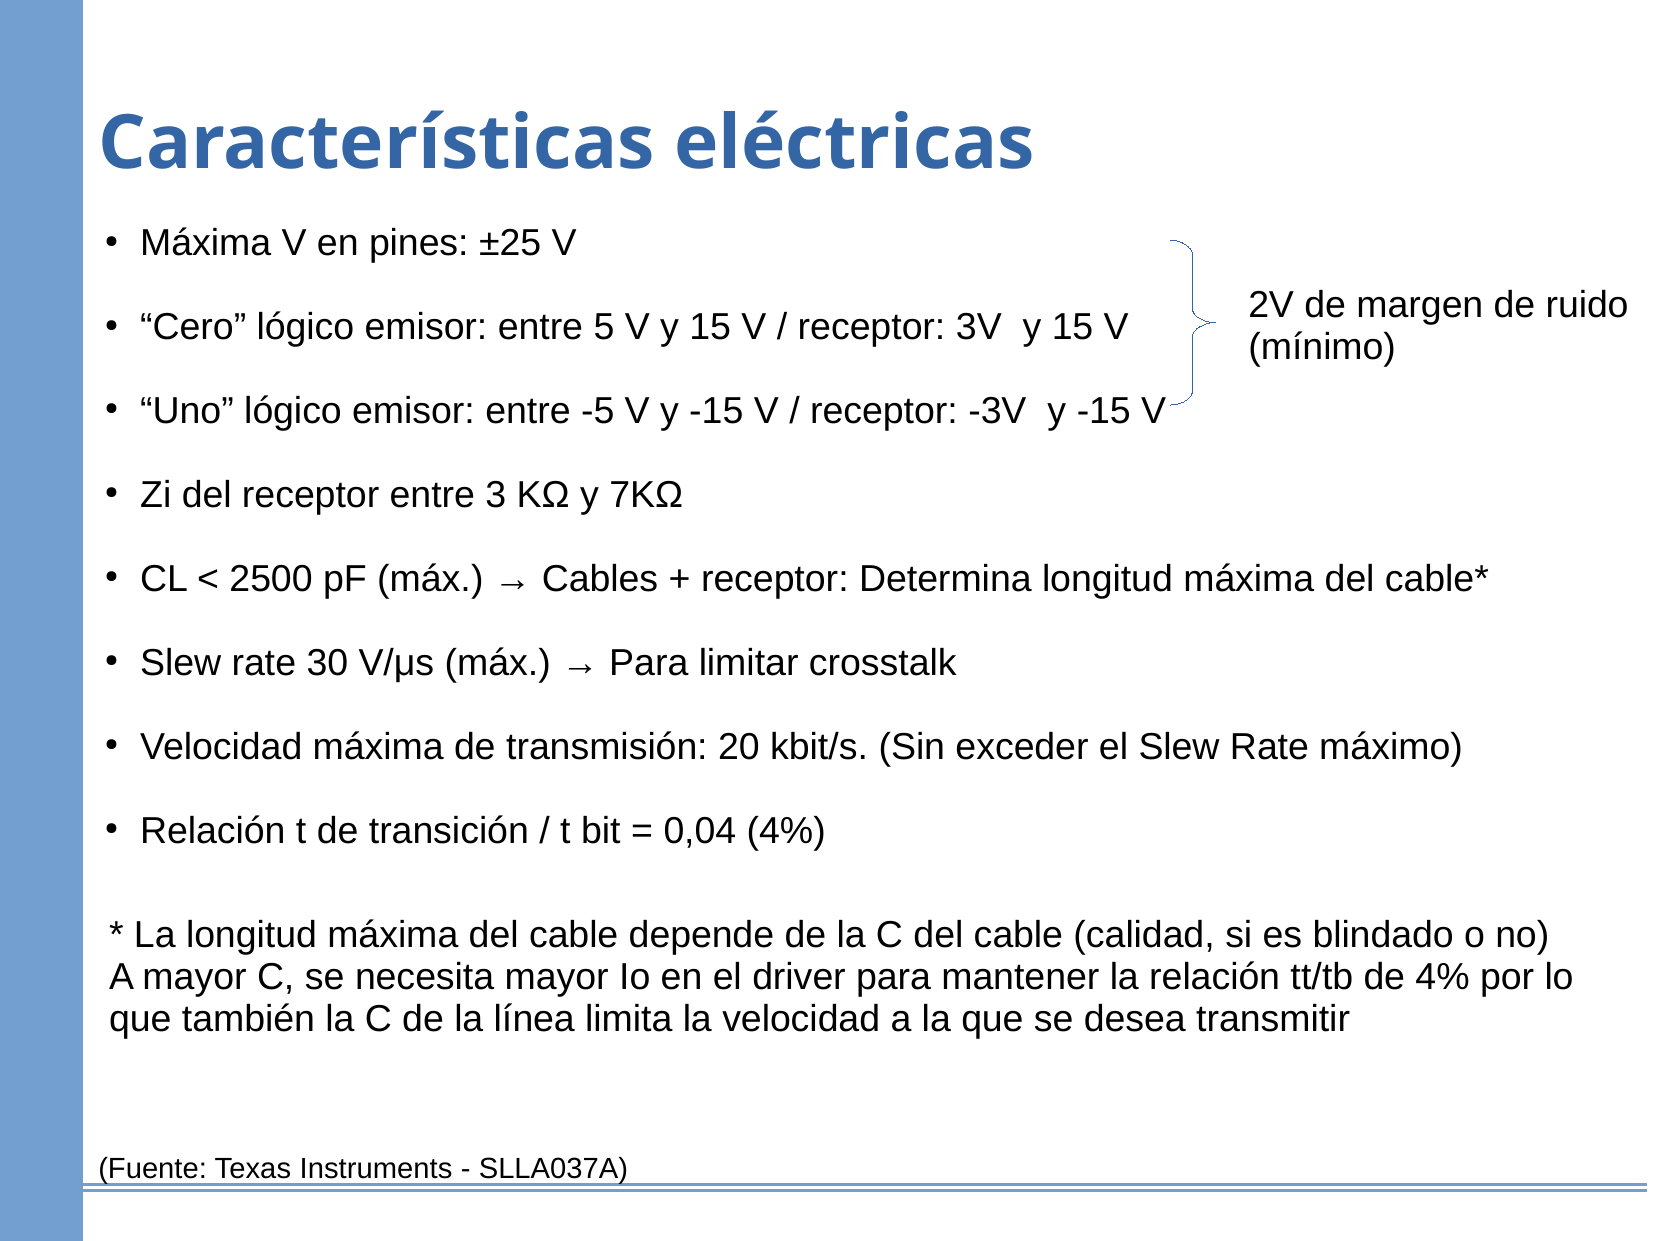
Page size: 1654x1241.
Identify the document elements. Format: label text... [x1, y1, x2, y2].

text_box (Fuente: Texas Instruments - SLLA037A) [83, 1144, 644, 1192]
text_box * La longitud máxima del cable depende de la C del cable (calidad, si es blindado o no) A mayor C, se necesita mayor Io en el driver para mantener la relación tt/tb de 4% por lo que también la C de la línea limita la velocidad a la que se desea transmitir [94, 906, 1600, 1047]
text_box Características eléctricas [83, 30, 1641, 133]
text_box 2V de margen de ruido (mínimo) [1233, 276, 1654, 376]
text_box Máxima V en pines: ±25 V “Cero” lógico emisor: entre 5 V y 15 V / receptor: 3V y 15 V “Uno” lógico emisor: entre -5 V y -15 V / receptor: -3V y -15 V Zi del receptor entre 3 KΩ y 7KΩ CL < 2500 pF (máx.) → Cables + receptor: Determina longitud máxima del cable* Slew rate 30 V/μs (máx.) → Para limitar crosstalk Velocidad máxima de transmisión: 20 kbit/s. (Sin exceder el Slew Rate máximo) Relación t de transición / t bit = 0,04 (4%) [90, 171, 1622, 817]
